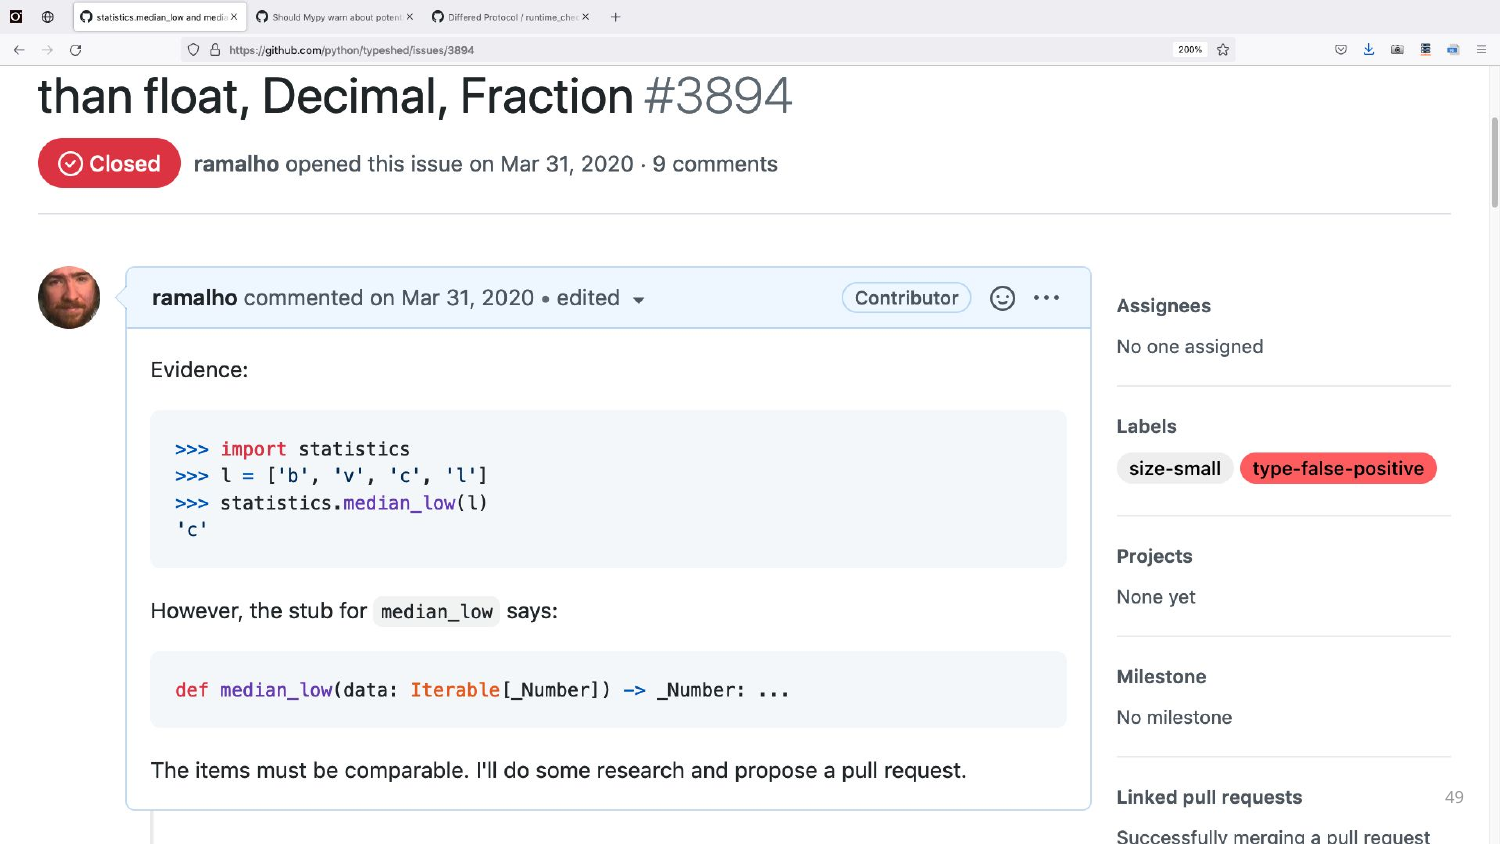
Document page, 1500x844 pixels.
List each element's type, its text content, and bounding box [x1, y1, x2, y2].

picture [0, 0, 1500, 844]
text_box 49 [1445, 785, 1465, 809]
